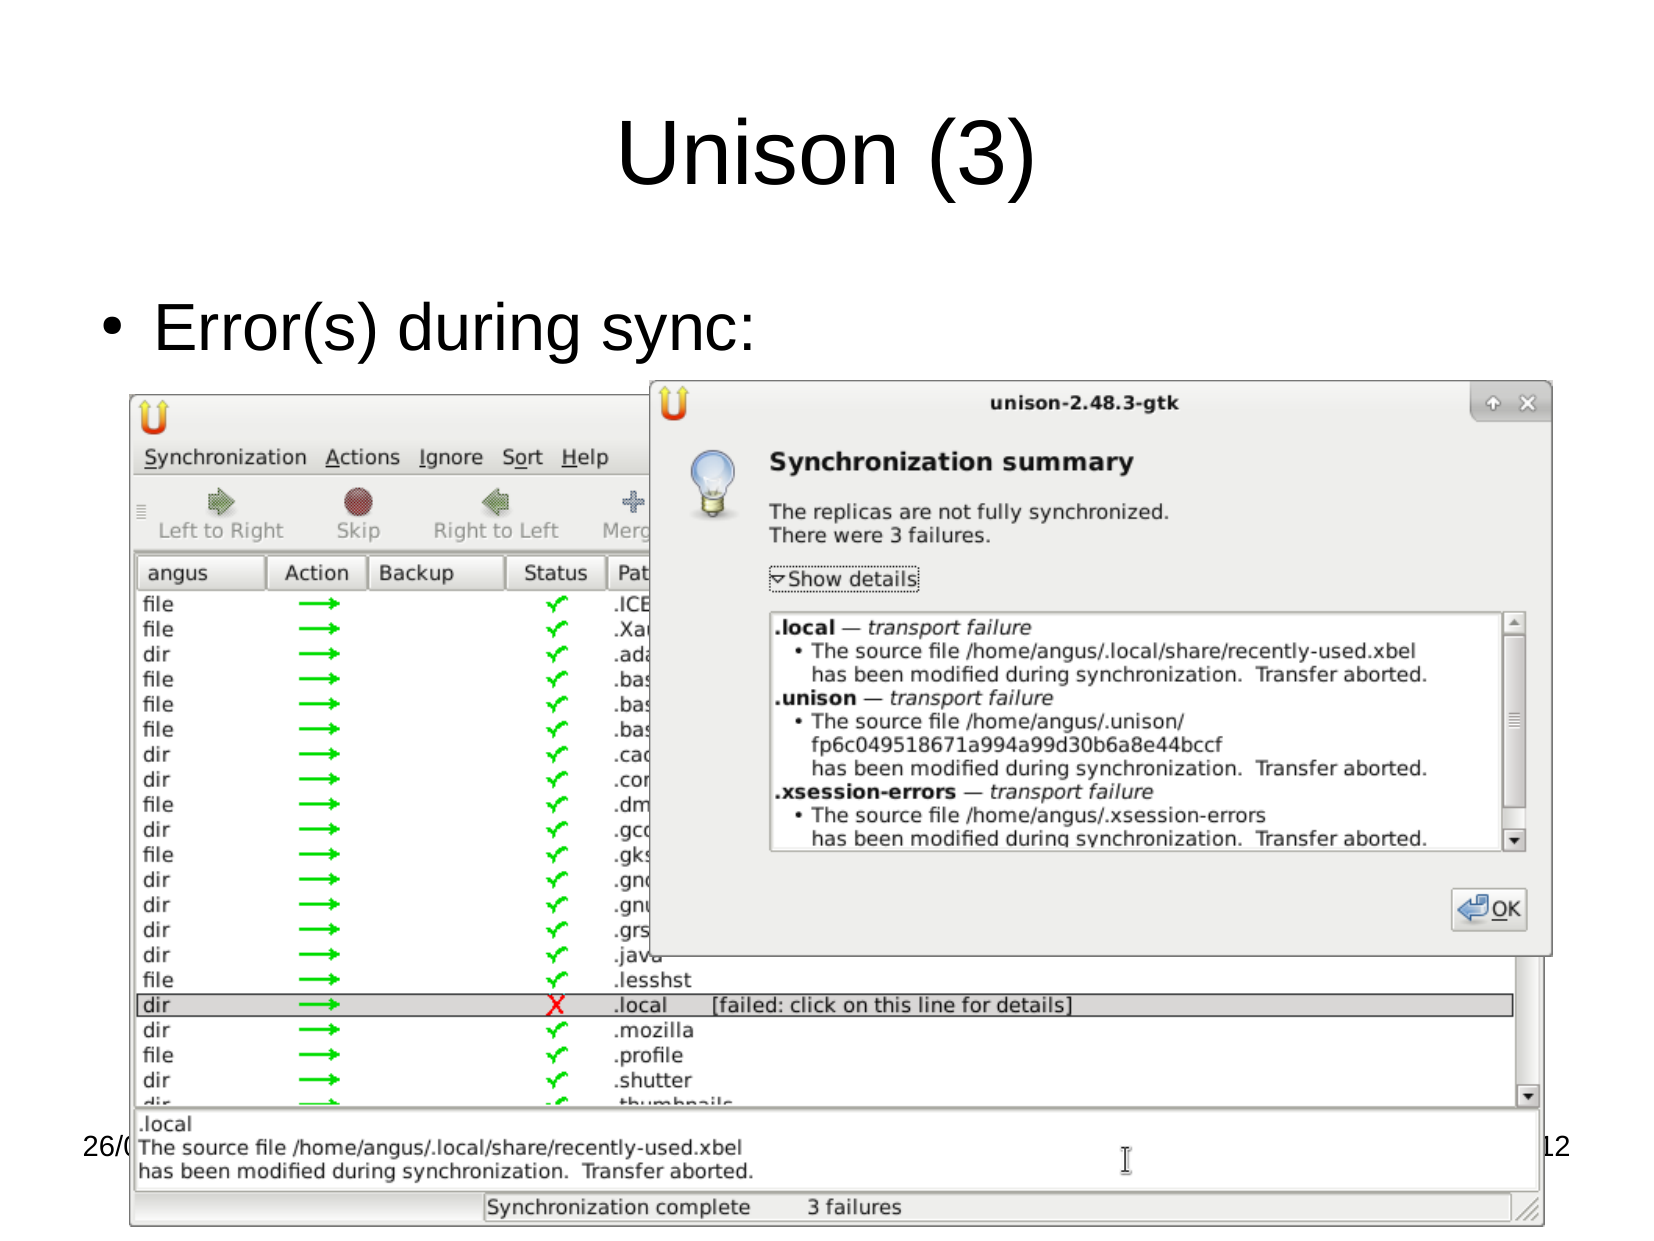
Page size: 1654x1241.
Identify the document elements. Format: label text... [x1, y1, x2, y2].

list Error(s) during sync: [82, 290, 1571, 1010]
picture [649, 380, 1553, 957]
picture [129, 1010, 1545, 1227]
title Unison (3) [82, 49, 1571, 257]
